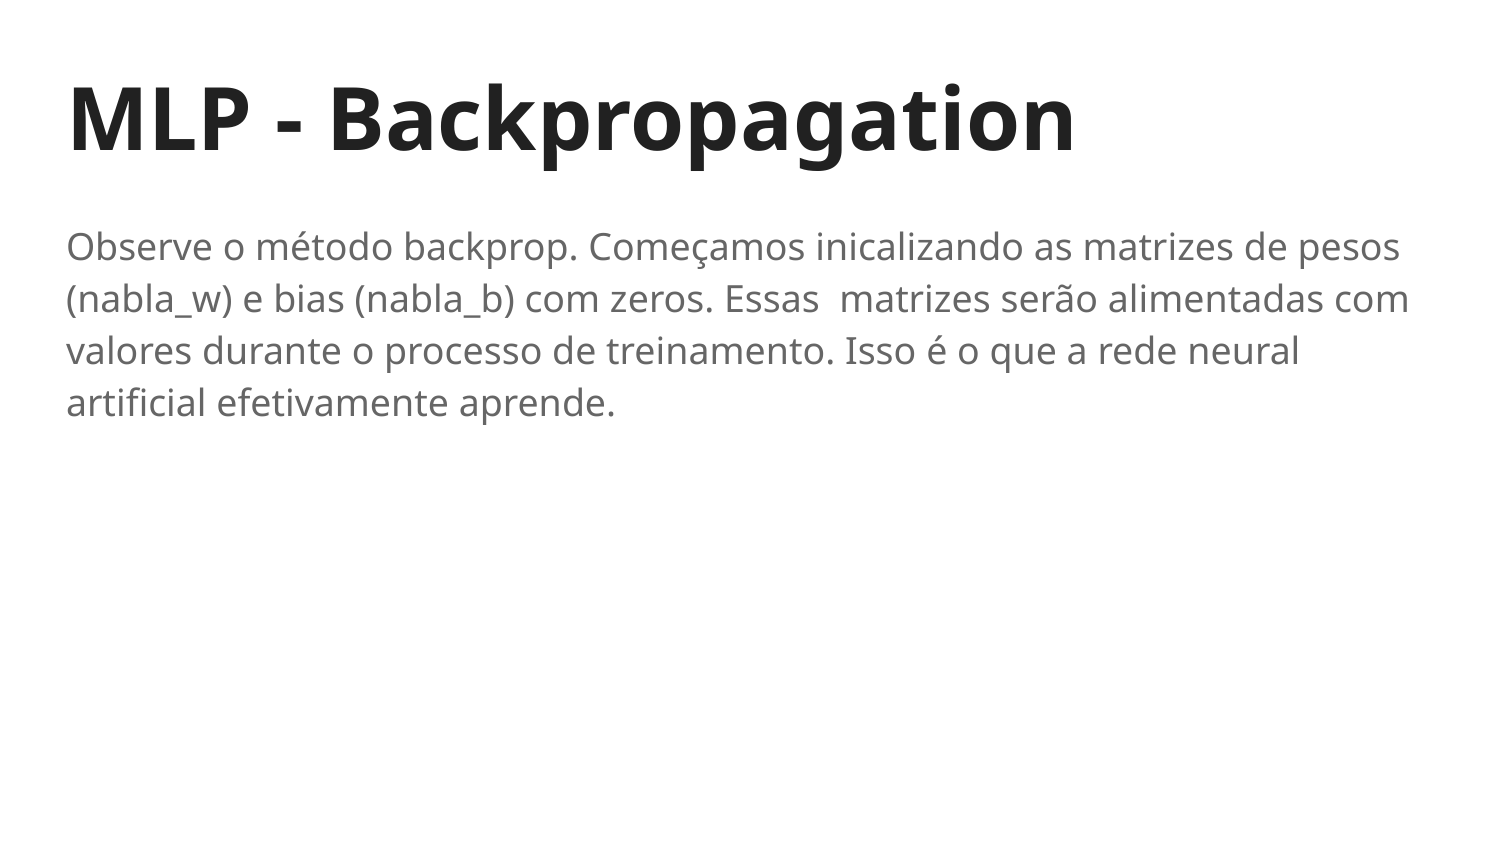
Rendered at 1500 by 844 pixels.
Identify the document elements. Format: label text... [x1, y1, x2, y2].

list Observe o método backprop. Começamos inicalizando as matrizes de pesos (nabla_w) e bias (nabla_b) com zeros. Essas matrizes serão alimentadas com valores durante o processo de treinamento. Isso é o que a rede neural artificial efetivamente aprende. [51, 201, 1449, 750]
title MLP - Backpropagation [51, 48, 1449, 180]
